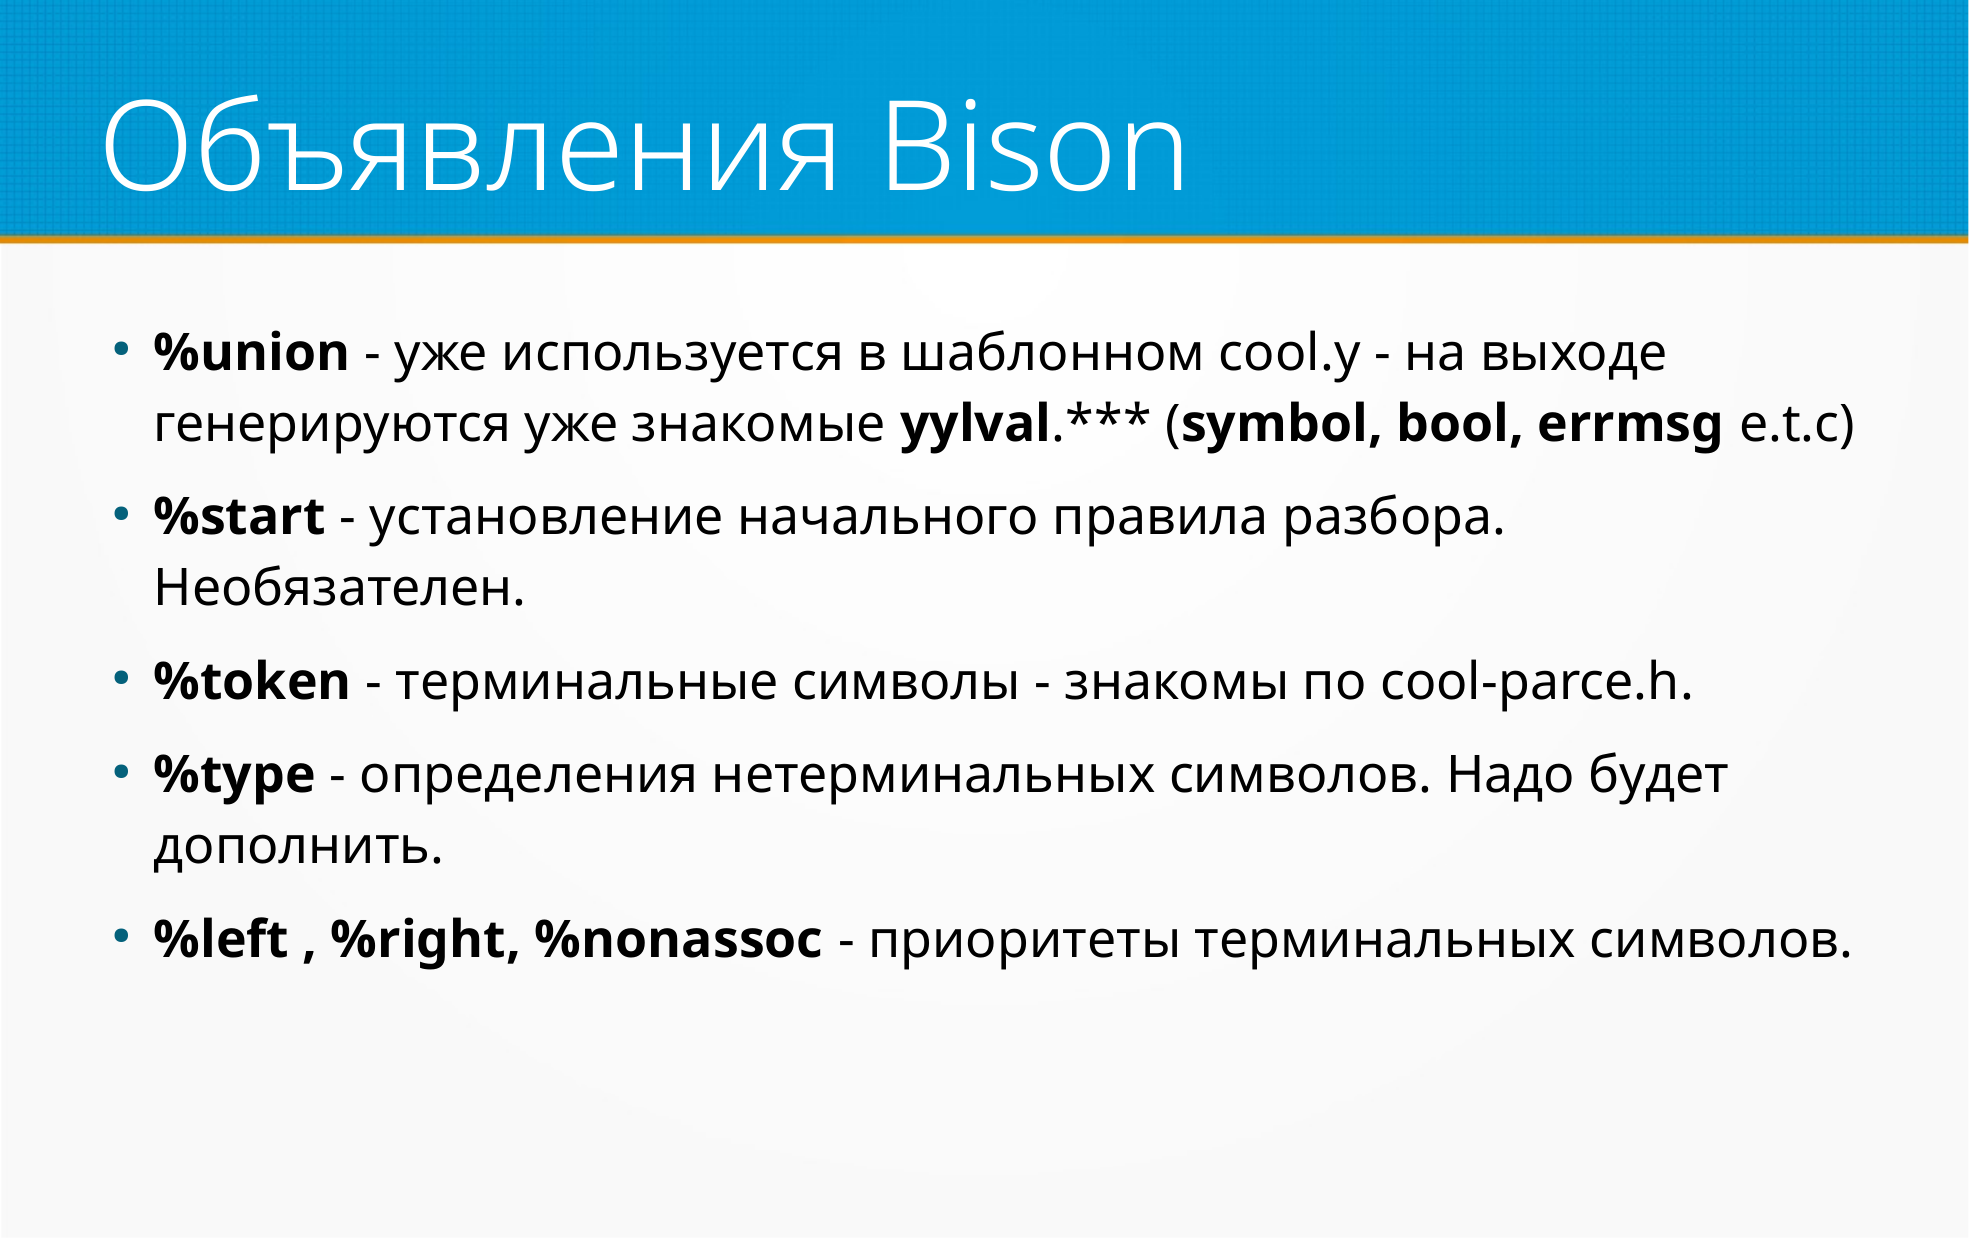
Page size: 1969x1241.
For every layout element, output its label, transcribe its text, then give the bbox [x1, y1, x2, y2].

title Объявления Bison [98, 19, 1870, 227]
picture [0, 233, 1969, 1241]
list %union - уже используется в шаблонном cool.y - на выходе генерируются уже знакомые yylval.*** (symbol, bool, errmsg e.t.c) %start - установление начального правила разбора. Необязателен. %token - терминальные символы - знакомы по cool-parce.h. %type - определения нетерминальных символов. Надо будет дополнить. %left , %right, %nonassoc - приоритеты терминальных символов. [98, 315, 1861, 1081]
